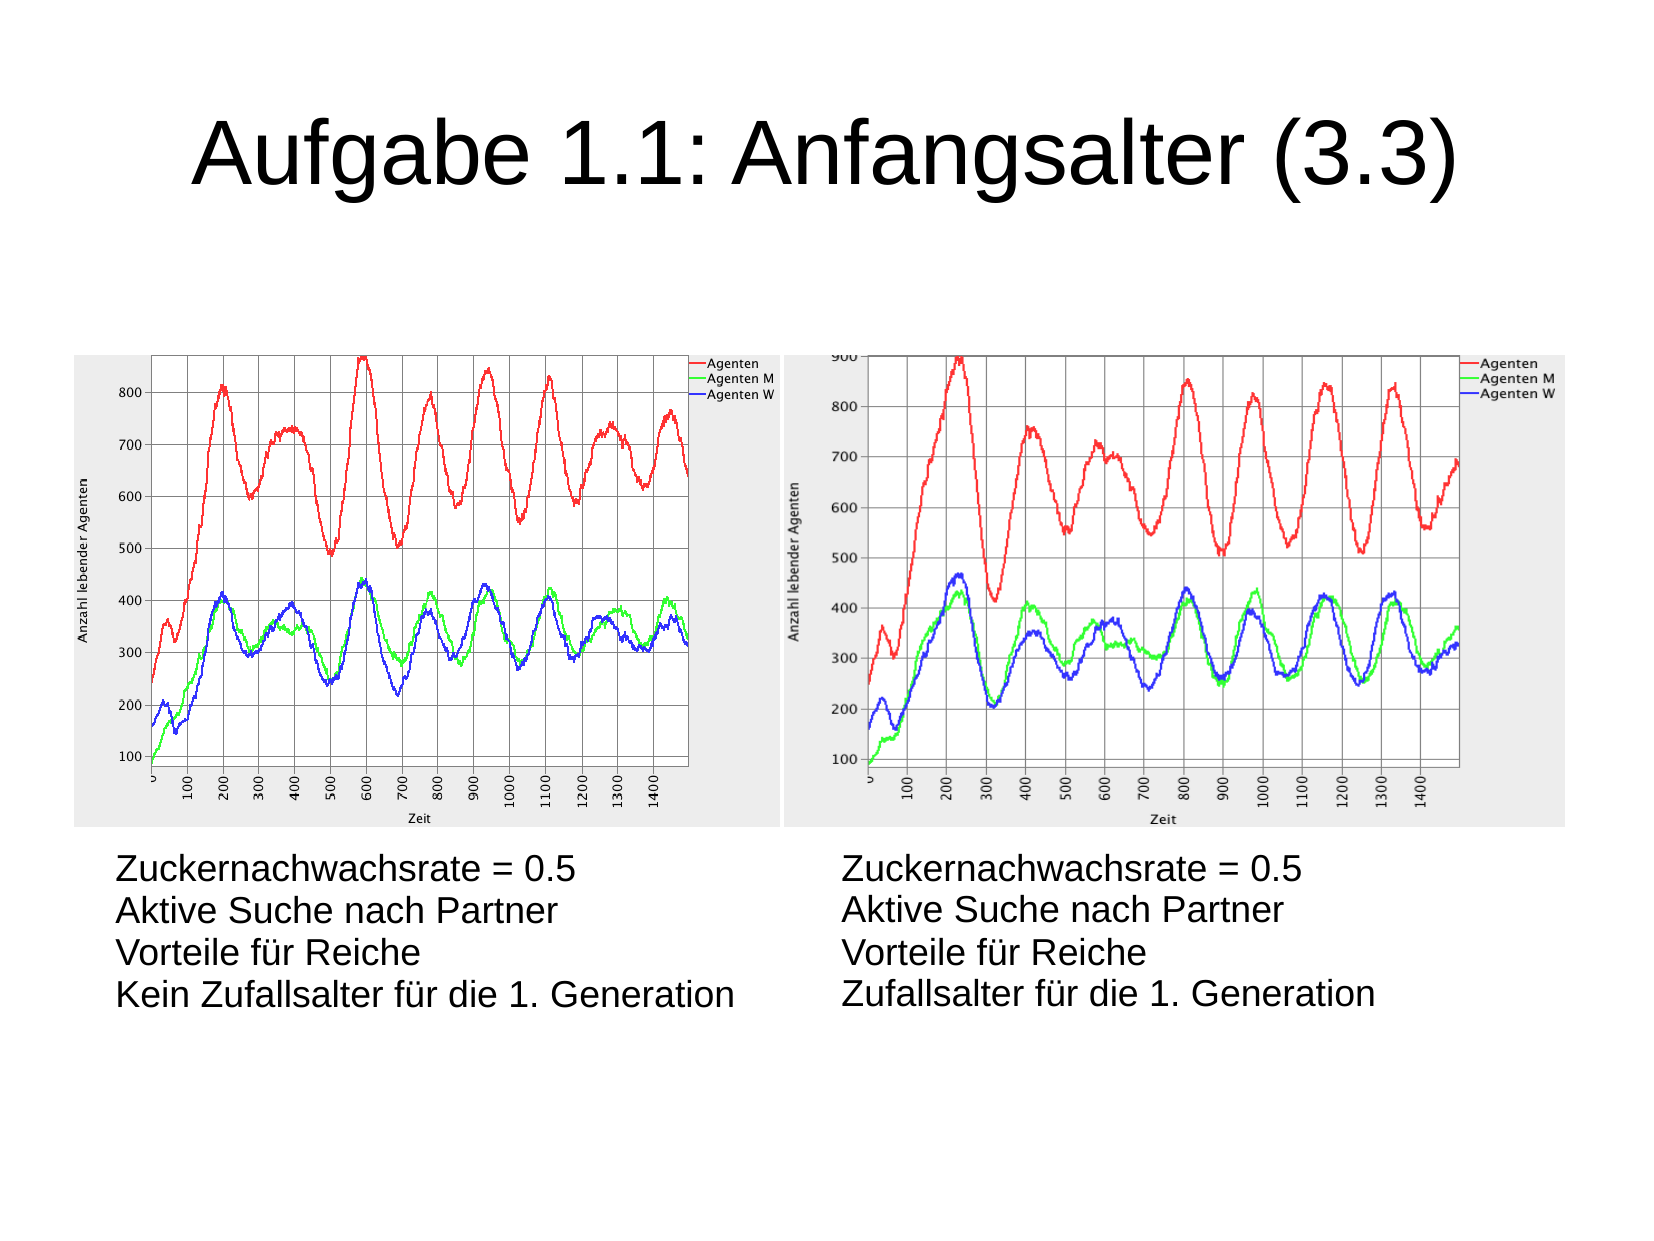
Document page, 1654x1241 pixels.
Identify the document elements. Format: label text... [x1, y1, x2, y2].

text_box Zuckernachwachsrate = 0.5 Aktive Suche nach Partner Vorteile für Reiche Kein Zufallsalter für die 1. Generation [100, 839, 751, 1023]
picture [73, 354, 780, 827]
text_box Zuckernachwachsrate = 0.5 Aktive Suche nach Partner Vorteile für Reiche Zufallsalter für die 1. Generation [826, 839, 1477, 1023]
picture [784, 354, 1565, 827]
title Aufgabe 1.1: Anfangsalter (3.3) [82, 56, 1571, 250]
